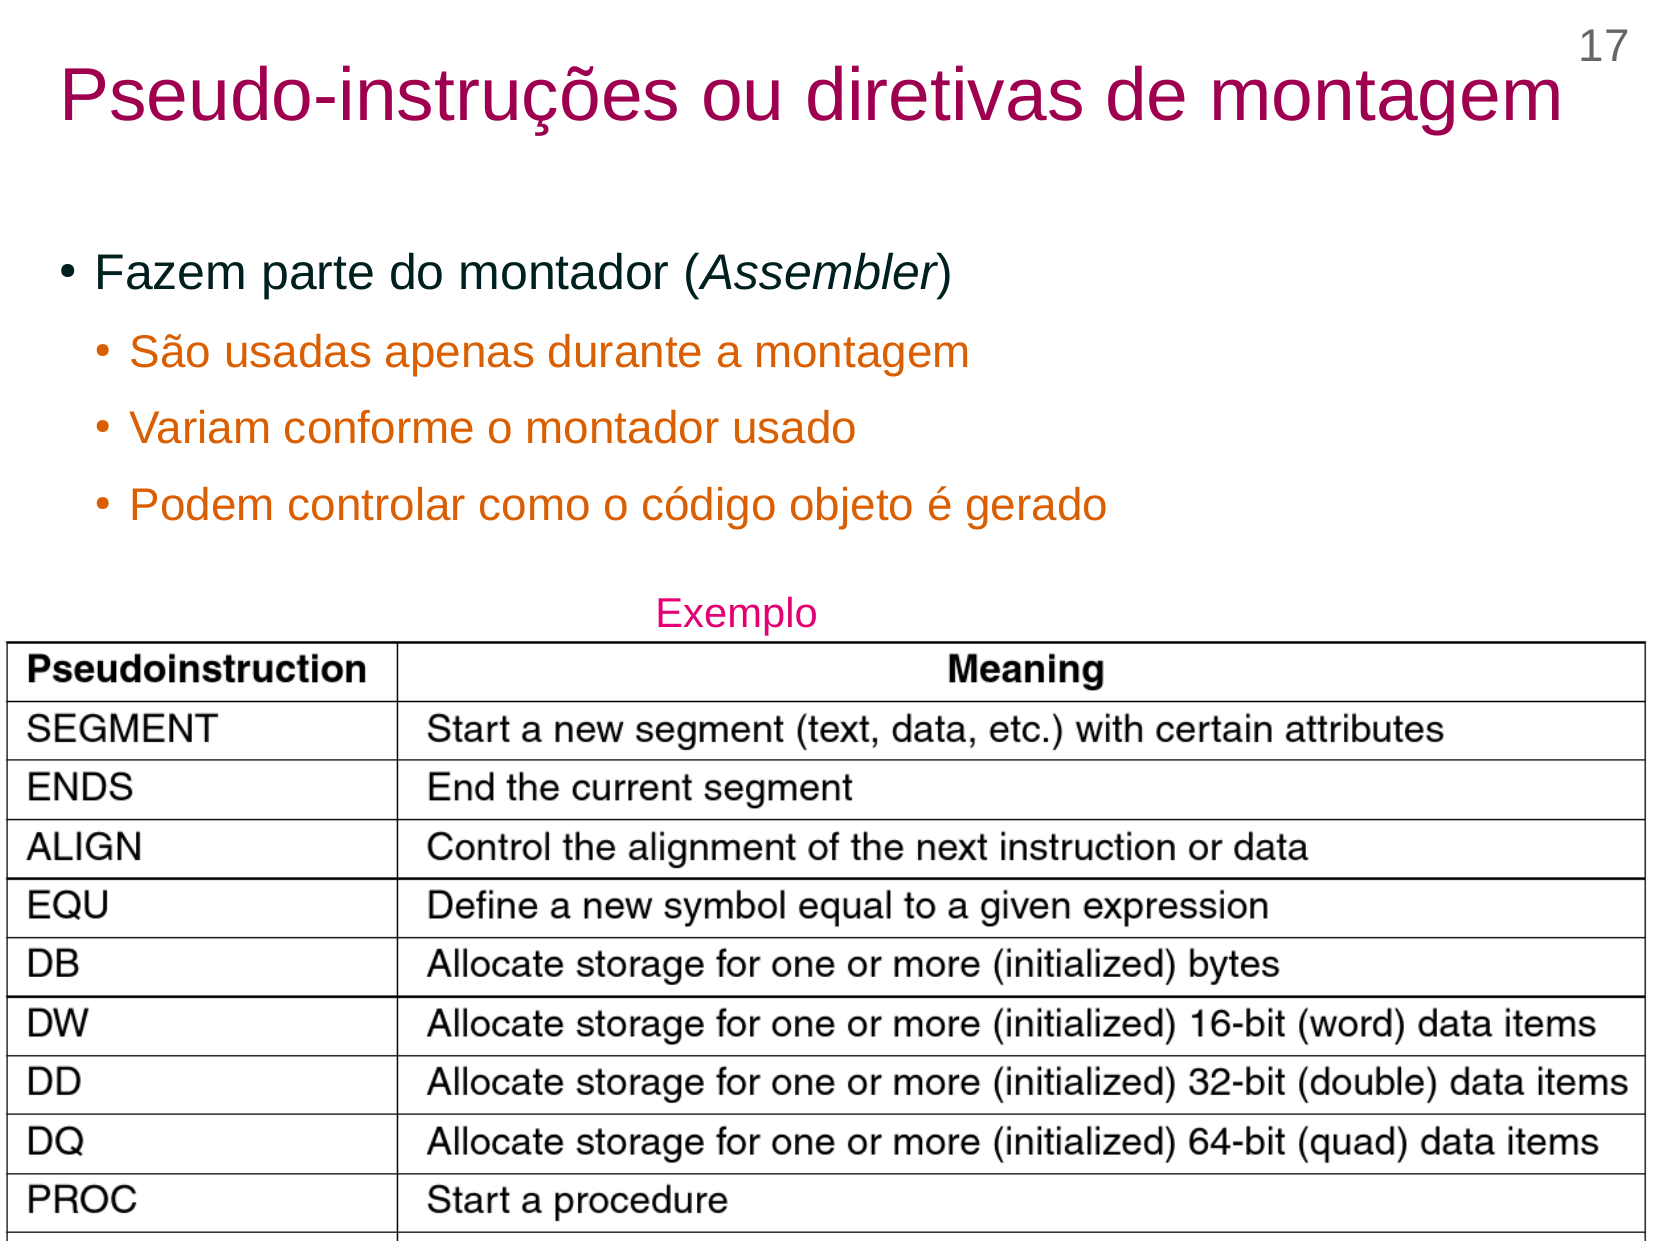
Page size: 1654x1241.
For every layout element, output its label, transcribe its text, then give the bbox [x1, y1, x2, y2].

list Fazem parte do montador (Assembler) São usadas apenas durante a montagem Variam conforme o montador usado Podem controlar como o código objeto é gerado [59, 236, 1595, 636]
title Pseudo-instruções ou diretivas de montagem [59, 29, 1595, 148]
picture [0, 636, 1654, 1241]
text_box Exemplo [640, 575, 857, 661]
